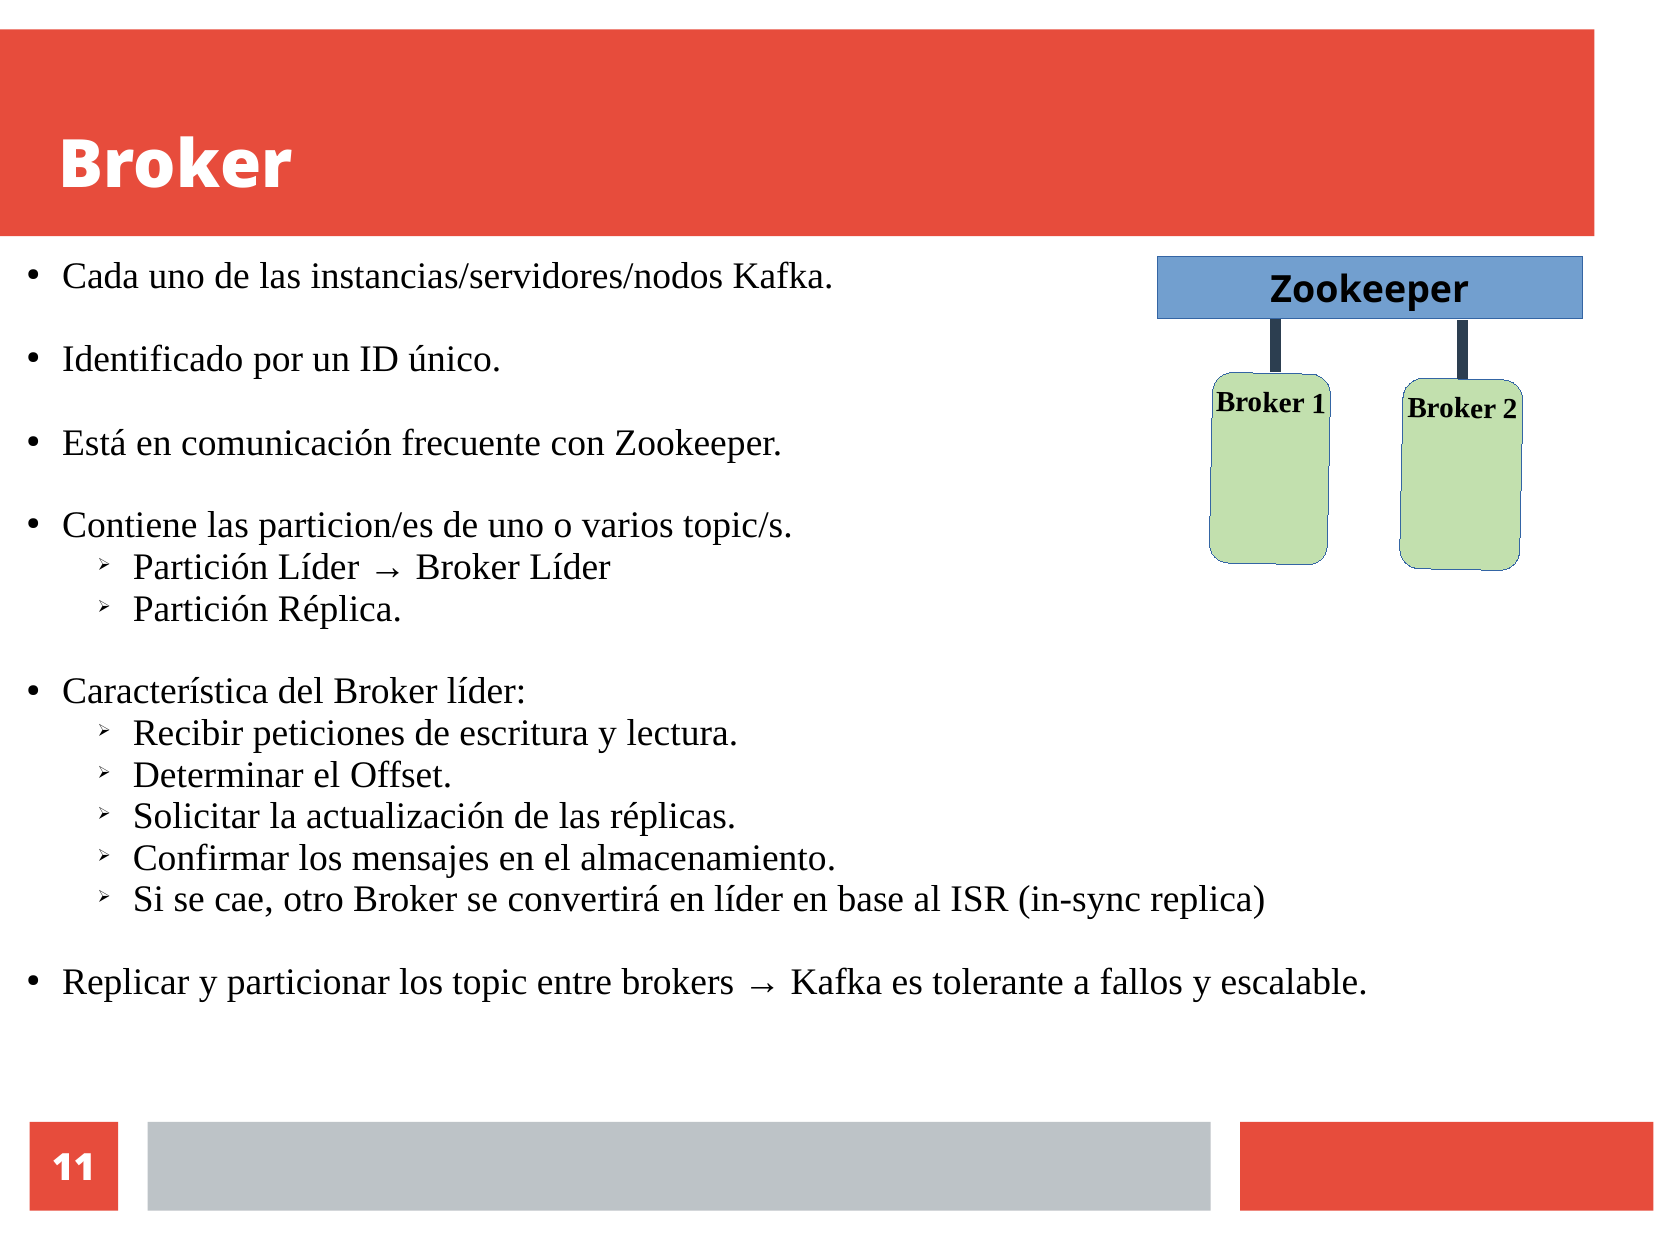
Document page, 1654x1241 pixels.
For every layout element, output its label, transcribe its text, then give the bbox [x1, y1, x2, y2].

title Broker [58, 58, 1595, 207]
text_box Cada uno de las instancias/servidores/nodos Kafka. Identificado por un ID único. Está en comunicación frecuente con Zookeeper. Contiene las particion/es de uno o varios topic/s. Partición Líder → Broker Líder Partición Réplica. Característica del Broker líder: Recibir peticiones de escritura y lectura. Determinar el Offset. Solicitar la actualización de las réplicas. Confirmar los mensajes en el almacenamiento. Si se cae, otro Broker se convertirá en líder en base al ISR (in-sync replica) Replicar y particionar los topic entre brokers → Kafka es tolerante a fallos y escalable. [11, 248, 1607, 1220]
